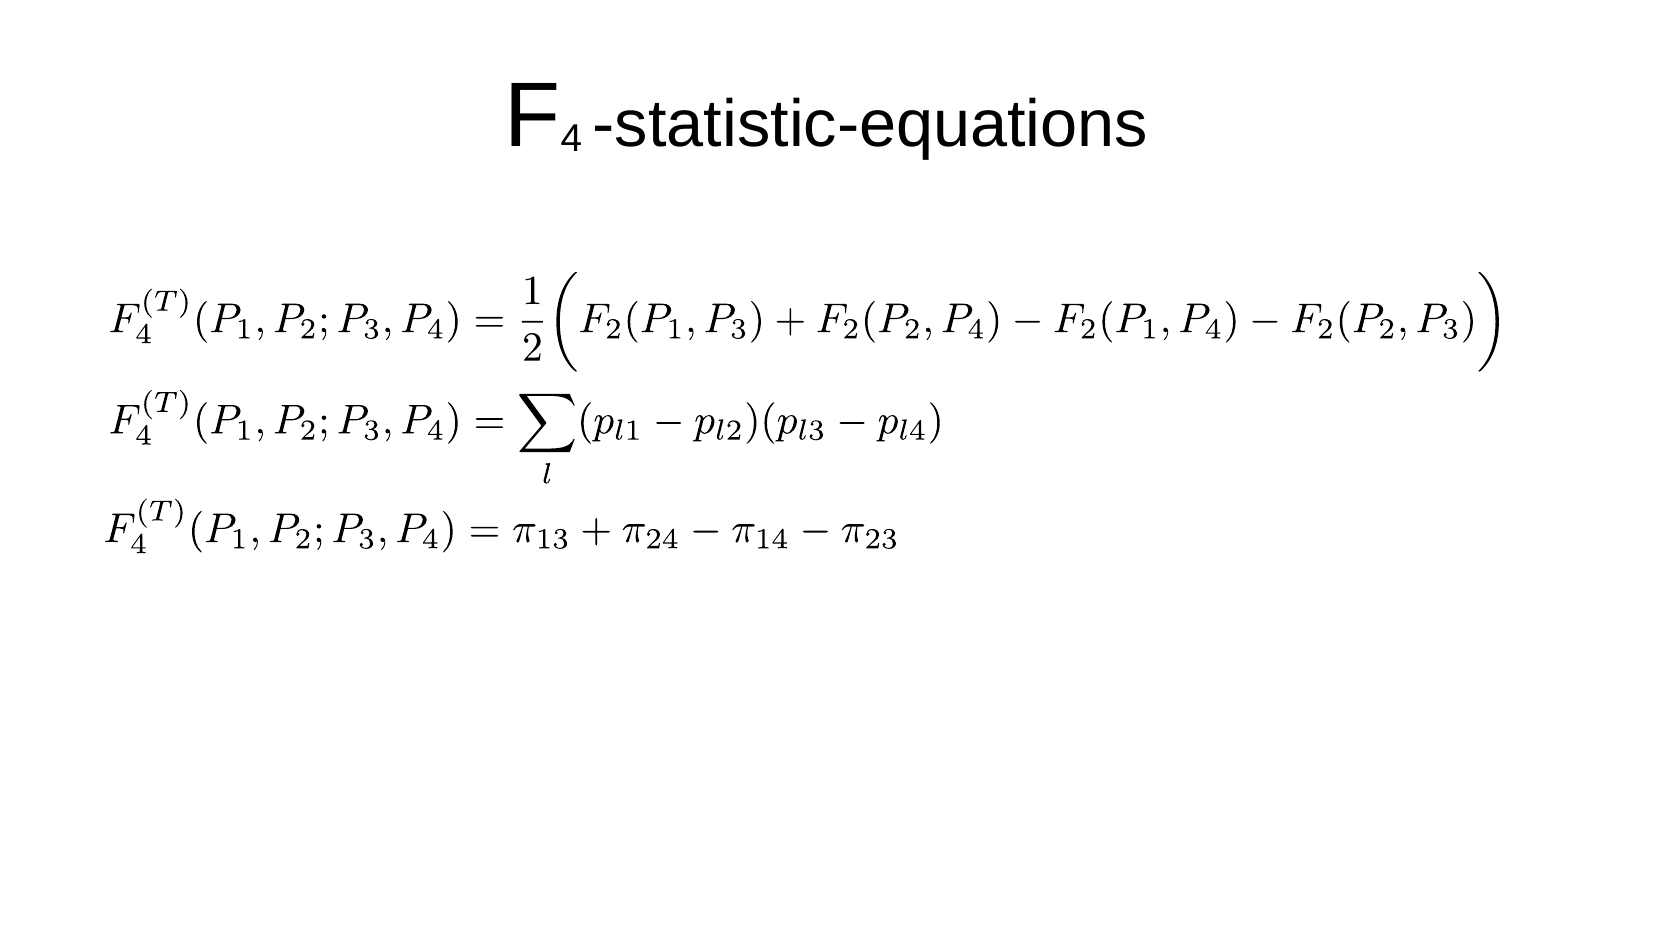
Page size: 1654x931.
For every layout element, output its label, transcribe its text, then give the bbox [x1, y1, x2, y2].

text_box [110, 271, 1499, 372]
text_box [105, 390, 940, 556]
title F4 -statistic-equations [82, 37, 1571, 193]
